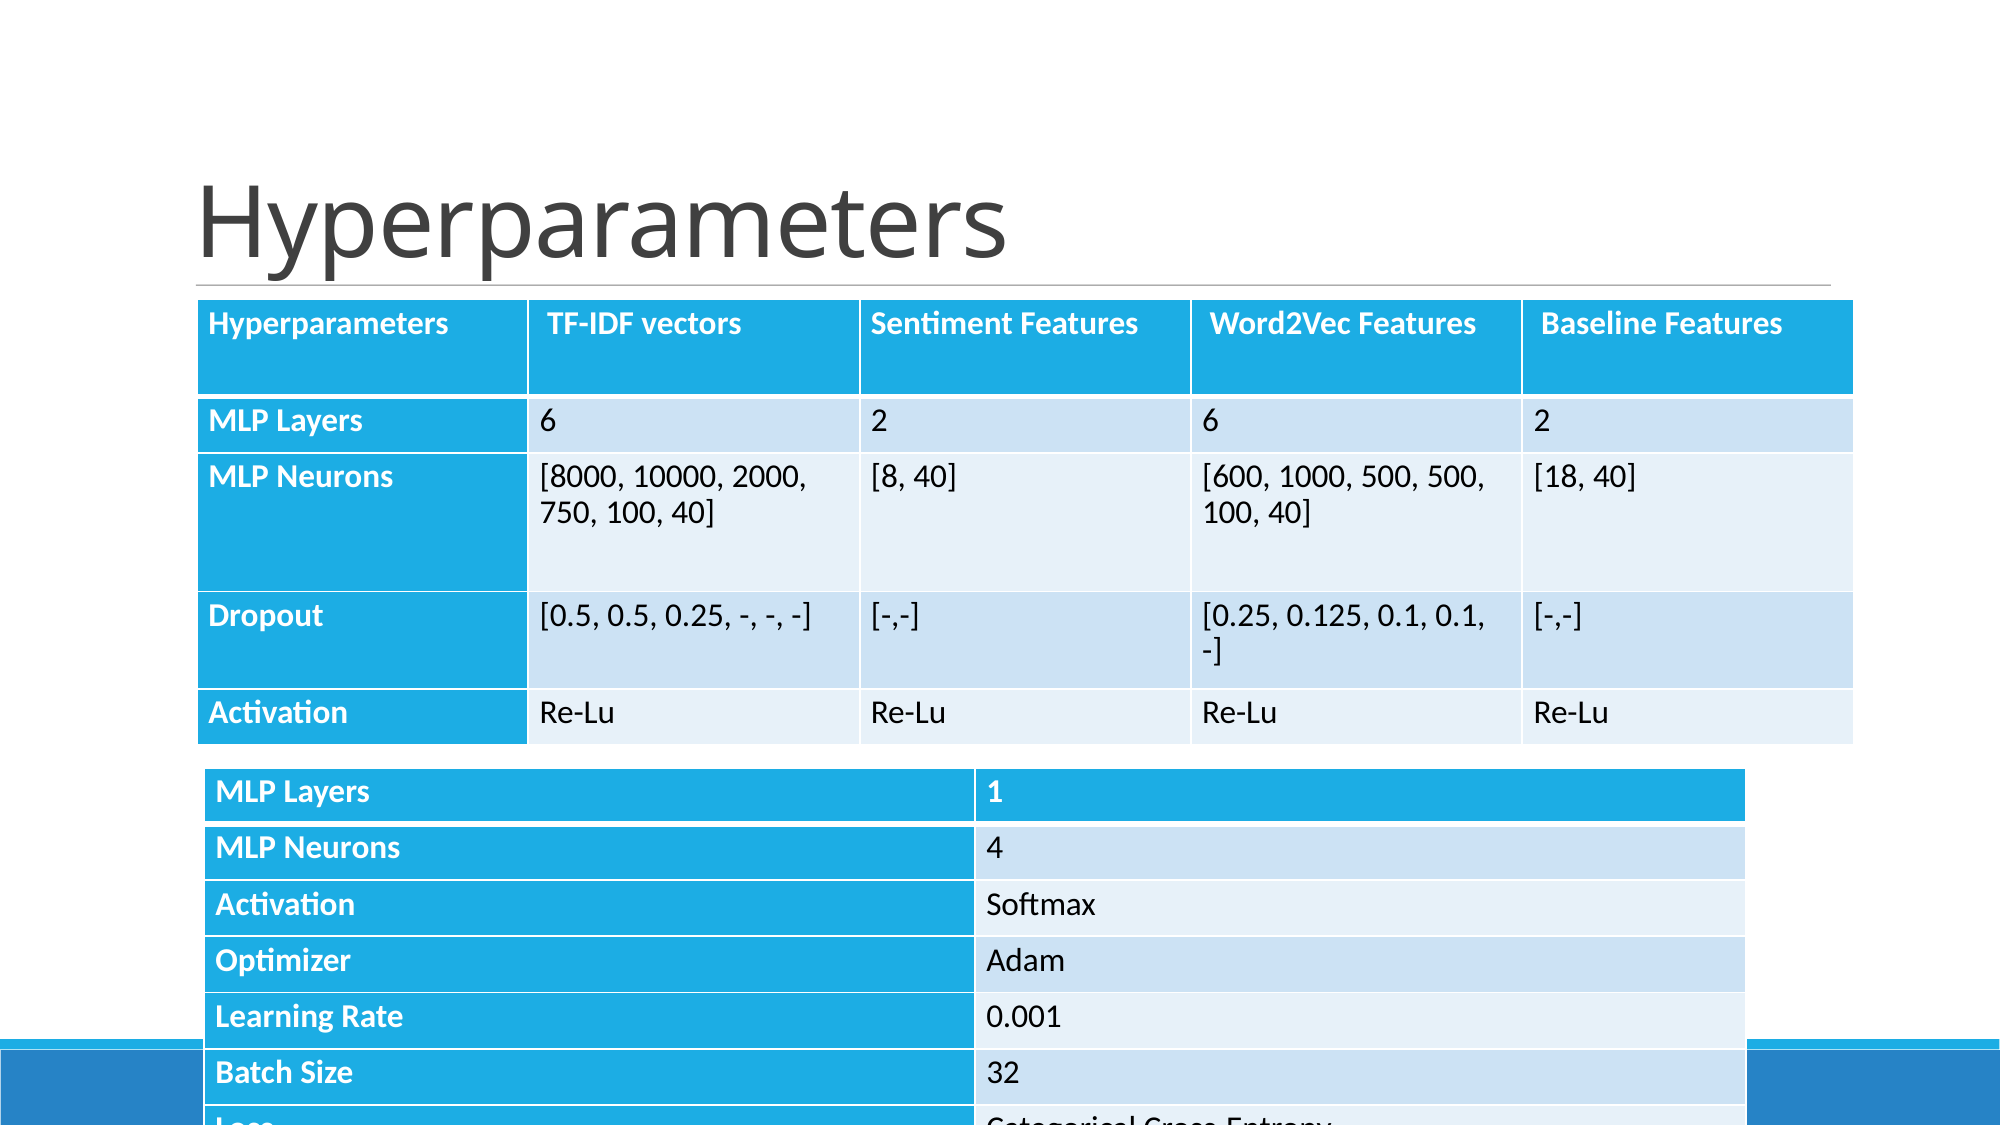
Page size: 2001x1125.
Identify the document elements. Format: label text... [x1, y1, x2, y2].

table_cell Batch Size [205, 1050, 974, 1104]
table_cell Activation [198, 690, 527, 744]
text_box Hyperparameters [180, 47, 1830, 285]
table_cell [18, 40] [1523, 454, 1853, 591]
table_cell Adam [976, 937, 1745, 992]
table_cell 6 [529, 399, 859, 452]
table_cell [0.5, 0.5, 0.25, -, -, -] [529, 592, 859, 688]
table_cell [8000, 10000, 2000, 750, 100, 40] [529, 454, 859, 591]
table_cell Optimizer [205, 937, 974, 992]
table_header Hyperparameters [198, 300, 527, 394]
table_cell Categorical Cross-Entropy [976, 1106, 1745, 1125]
table_cell MLP Neurons [198, 454, 527, 591]
table_header Sentiment Features [861, 300, 1190, 394]
table_cell Re-Lu [861, 690, 1190, 744]
table_cell [8, 40] [861, 454, 1190, 591]
table_cell [0.25, 0.125, 0.1, 0.1, -] [1192, 592, 1521, 688]
table_header 1 [976, 769, 1745, 821]
table_cell [-,-] [861, 592, 1190, 688]
table_cell MLP Neurons [205, 827, 974, 879]
table_header Word2Vec Features [1192, 300, 1521, 394]
table_cell MLP Layers [198, 399, 527, 452]
table_cell Dropout [198, 592, 527, 688]
table_cell 32 [976, 1050, 1745, 1104]
table_cell Loss [205, 1106, 974, 1125]
table_cell [-,-] [1523, 592, 1853, 688]
table_cell Activation [205, 881, 974, 935]
table_cell 6 [1192, 399, 1521, 452]
table_cell 4 [976, 827, 1745, 879]
table_header MLP Layers [205, 769, 974, 821]
table_cell Re-Lu [529, 690, 859, 744]
table_cell 0.001 [976, 993, 1745, 1048]
table_cell Re-Lu [1523, 690, 1853, 744]
table_cell Re-Lu [1192, 690, 1521, 744]
table_cell 2 [861, 399, 1190, 452]
table_cell [600, 1000, 500, 500, 100, 40] [1192, 454, 1521, 591]
table_cell Softmax [976, 881, 1745, 935]
table_header TF-IDF vectors [529, 300, 859, 394]
table_cell Learning Rate [205, 993, 974, 1048]
table_header Baseline Features [1523, 300, 1853, 394]
table_cell 2 [1523, 399, 1853, 452]
